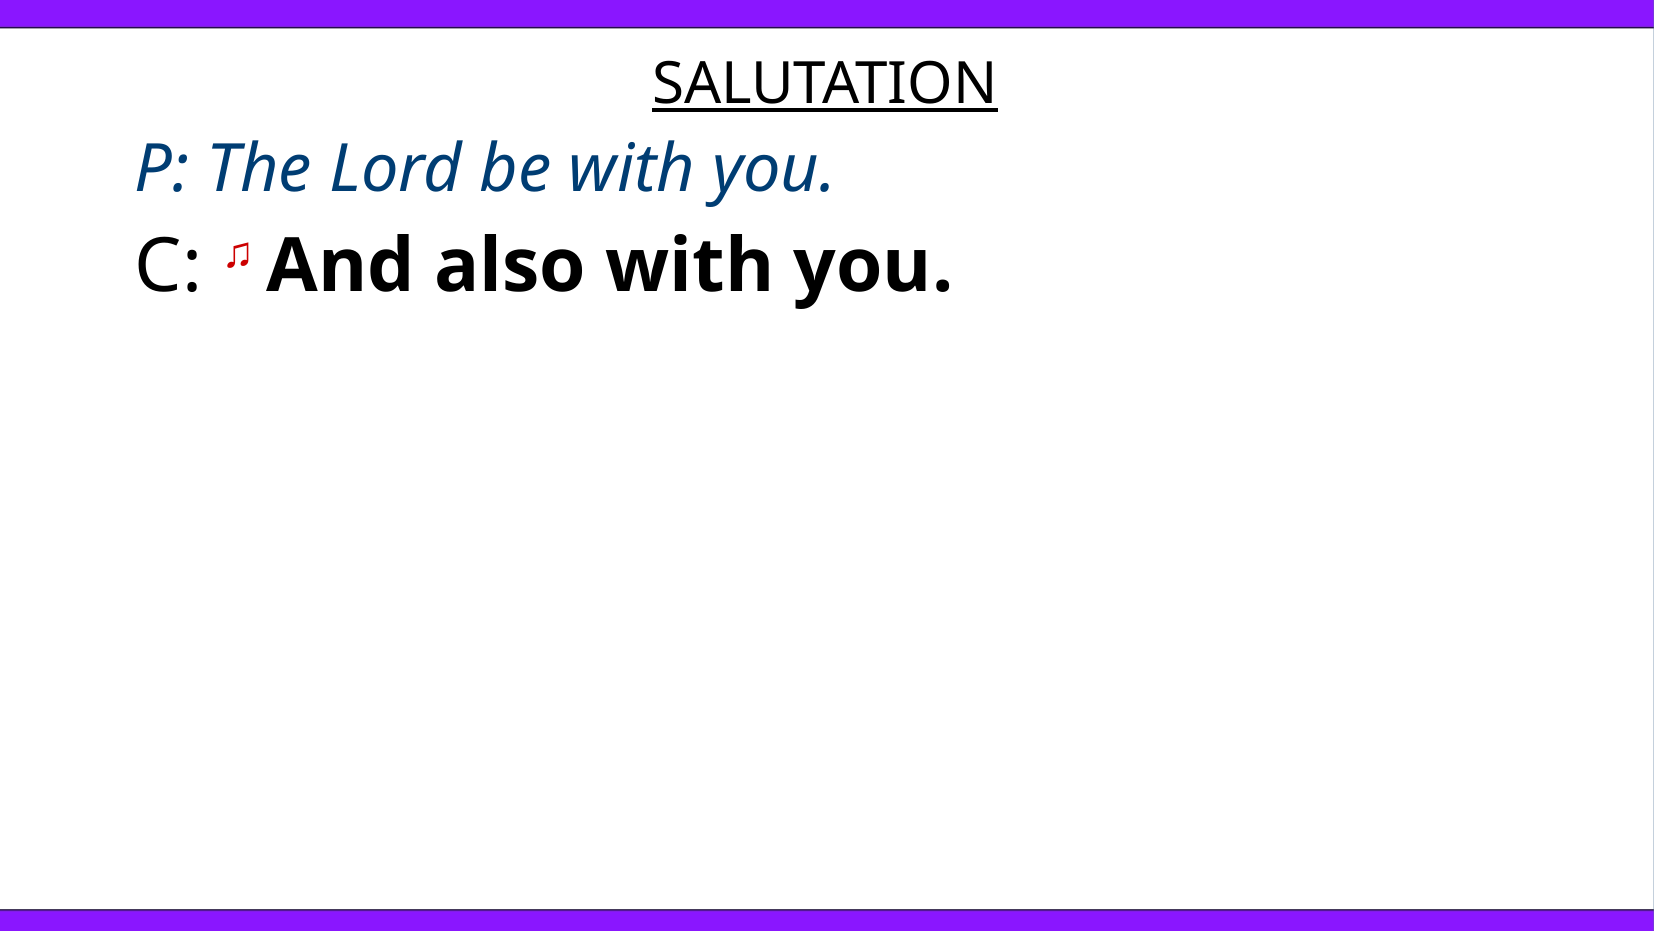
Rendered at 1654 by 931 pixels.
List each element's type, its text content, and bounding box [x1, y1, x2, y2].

picture [0, 0, 1654, 931]
text_box SALUTATION P: The Lord be with you. C: ♫ And also with you. [120, 33, 1531, 331]
